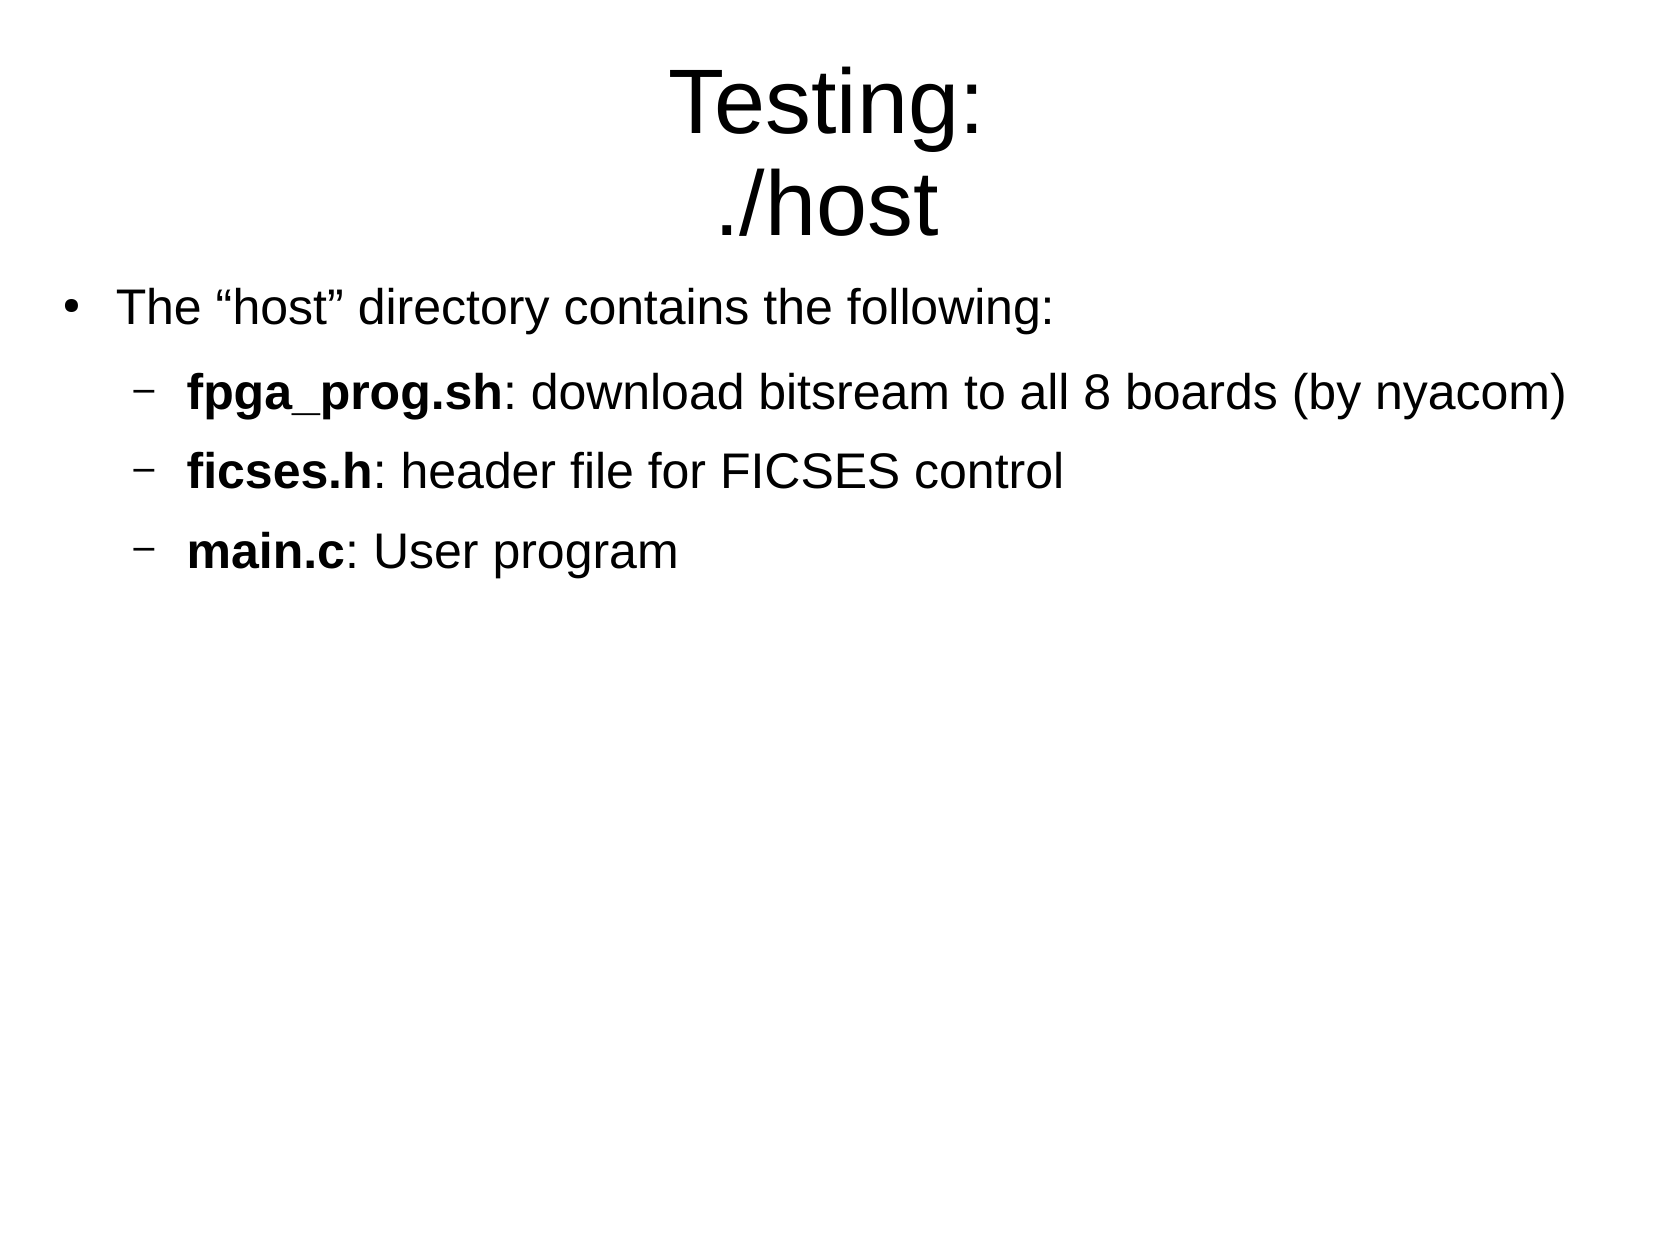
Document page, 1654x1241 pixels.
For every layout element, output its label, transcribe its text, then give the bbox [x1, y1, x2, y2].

list The “host” directory contains the following: fpga_prog.sh: download bitsream to all 8 boards (by nyacom) ficses.h: header file for FICSES control main.c: User program [45, 279, 1571, 1141]
title Testing: ./host [82, 49, 1571, 257]
